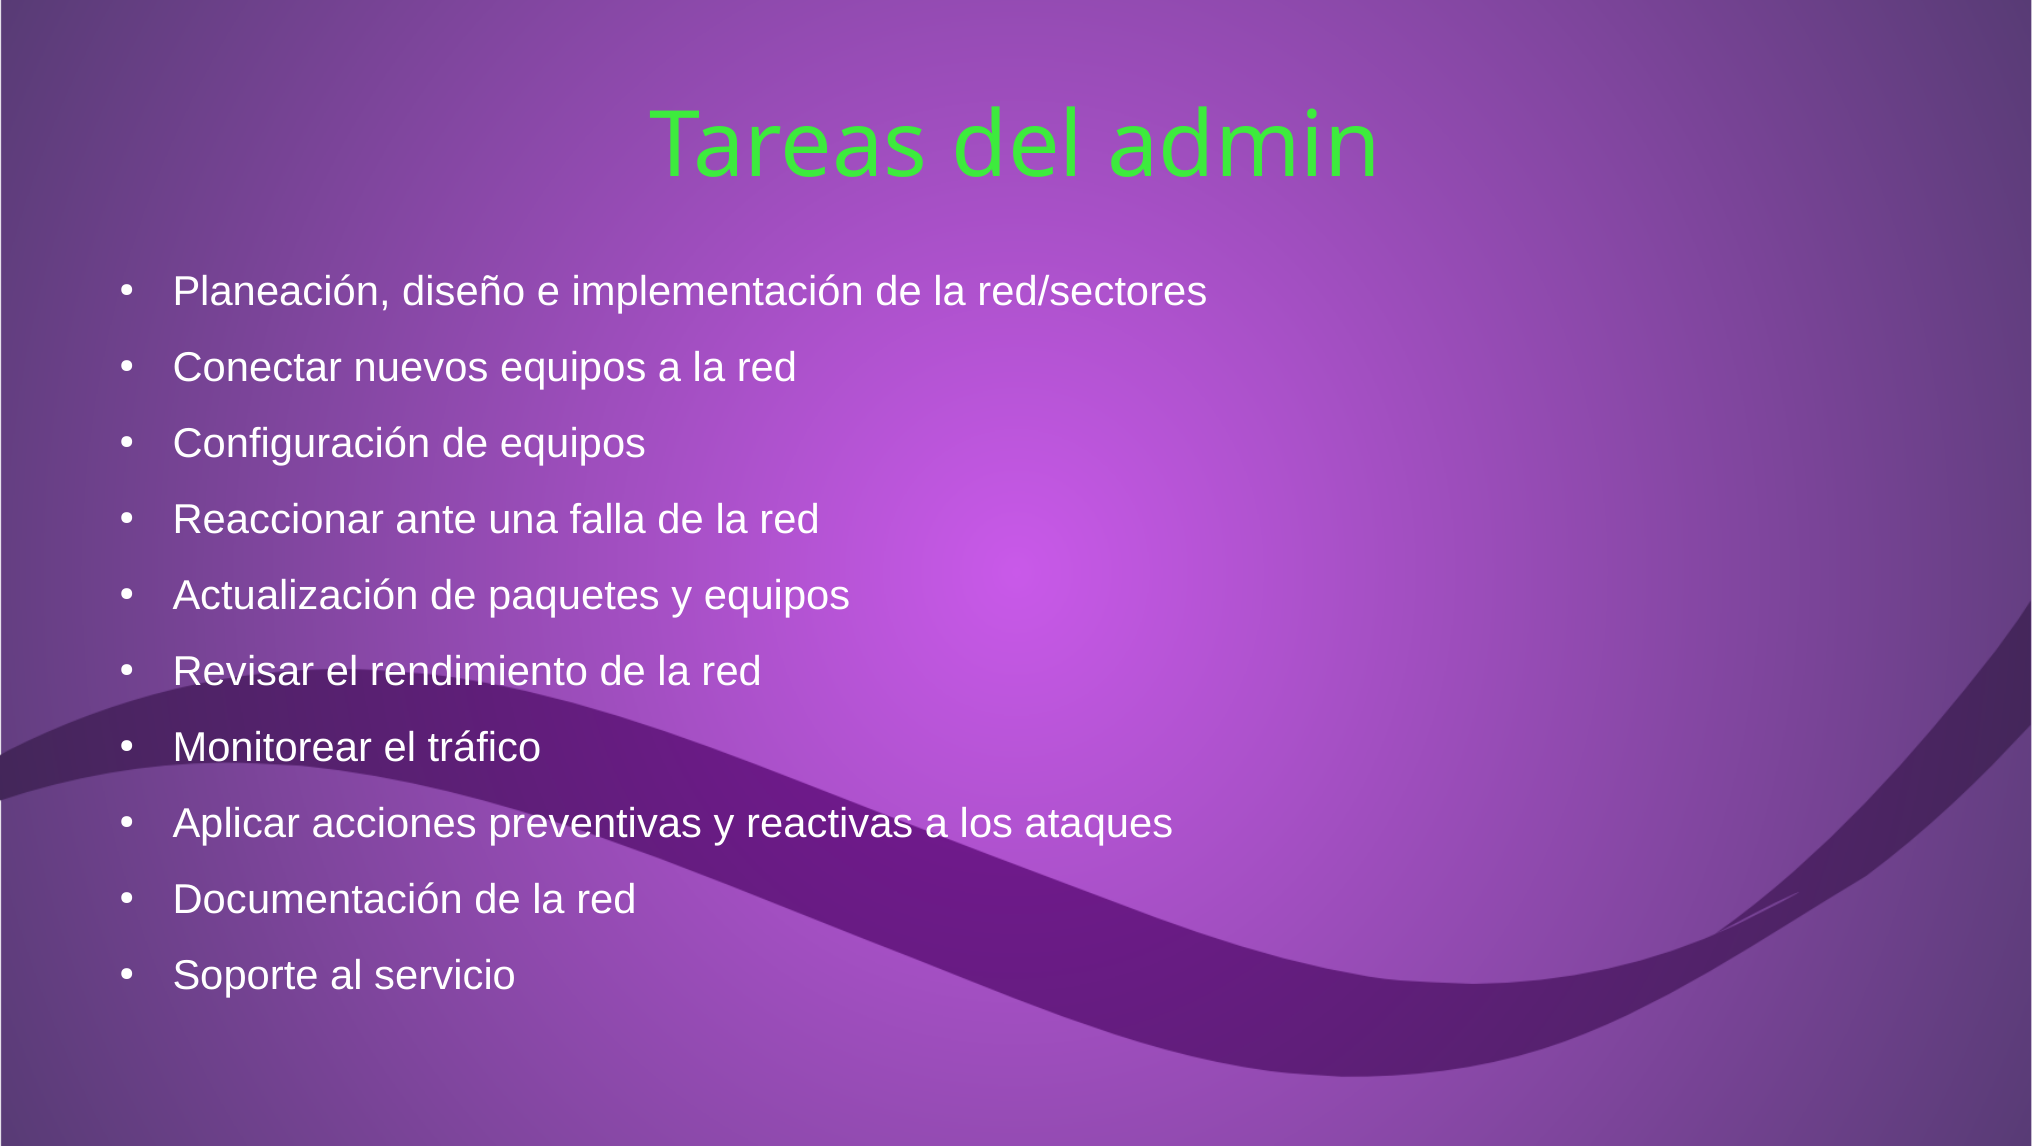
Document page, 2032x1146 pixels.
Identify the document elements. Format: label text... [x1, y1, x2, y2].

picture [0, 0, 2032, 1146]
title Tareas del admin [101, 45, 1930, 237]
list Planeación, diseño e implementación de la red/sectores Conectar nuevos equipos a la red Configuración de equipos Reaccionar ante una falla de la red Actualización de paquetes y equipos Revisar el rendimiento de la red Monitorear el tráfico Aplicar acciones preventivas y reactivas a los ataques Documentación de la red Soporte al servicio [101, 268, 1930, 1025]
